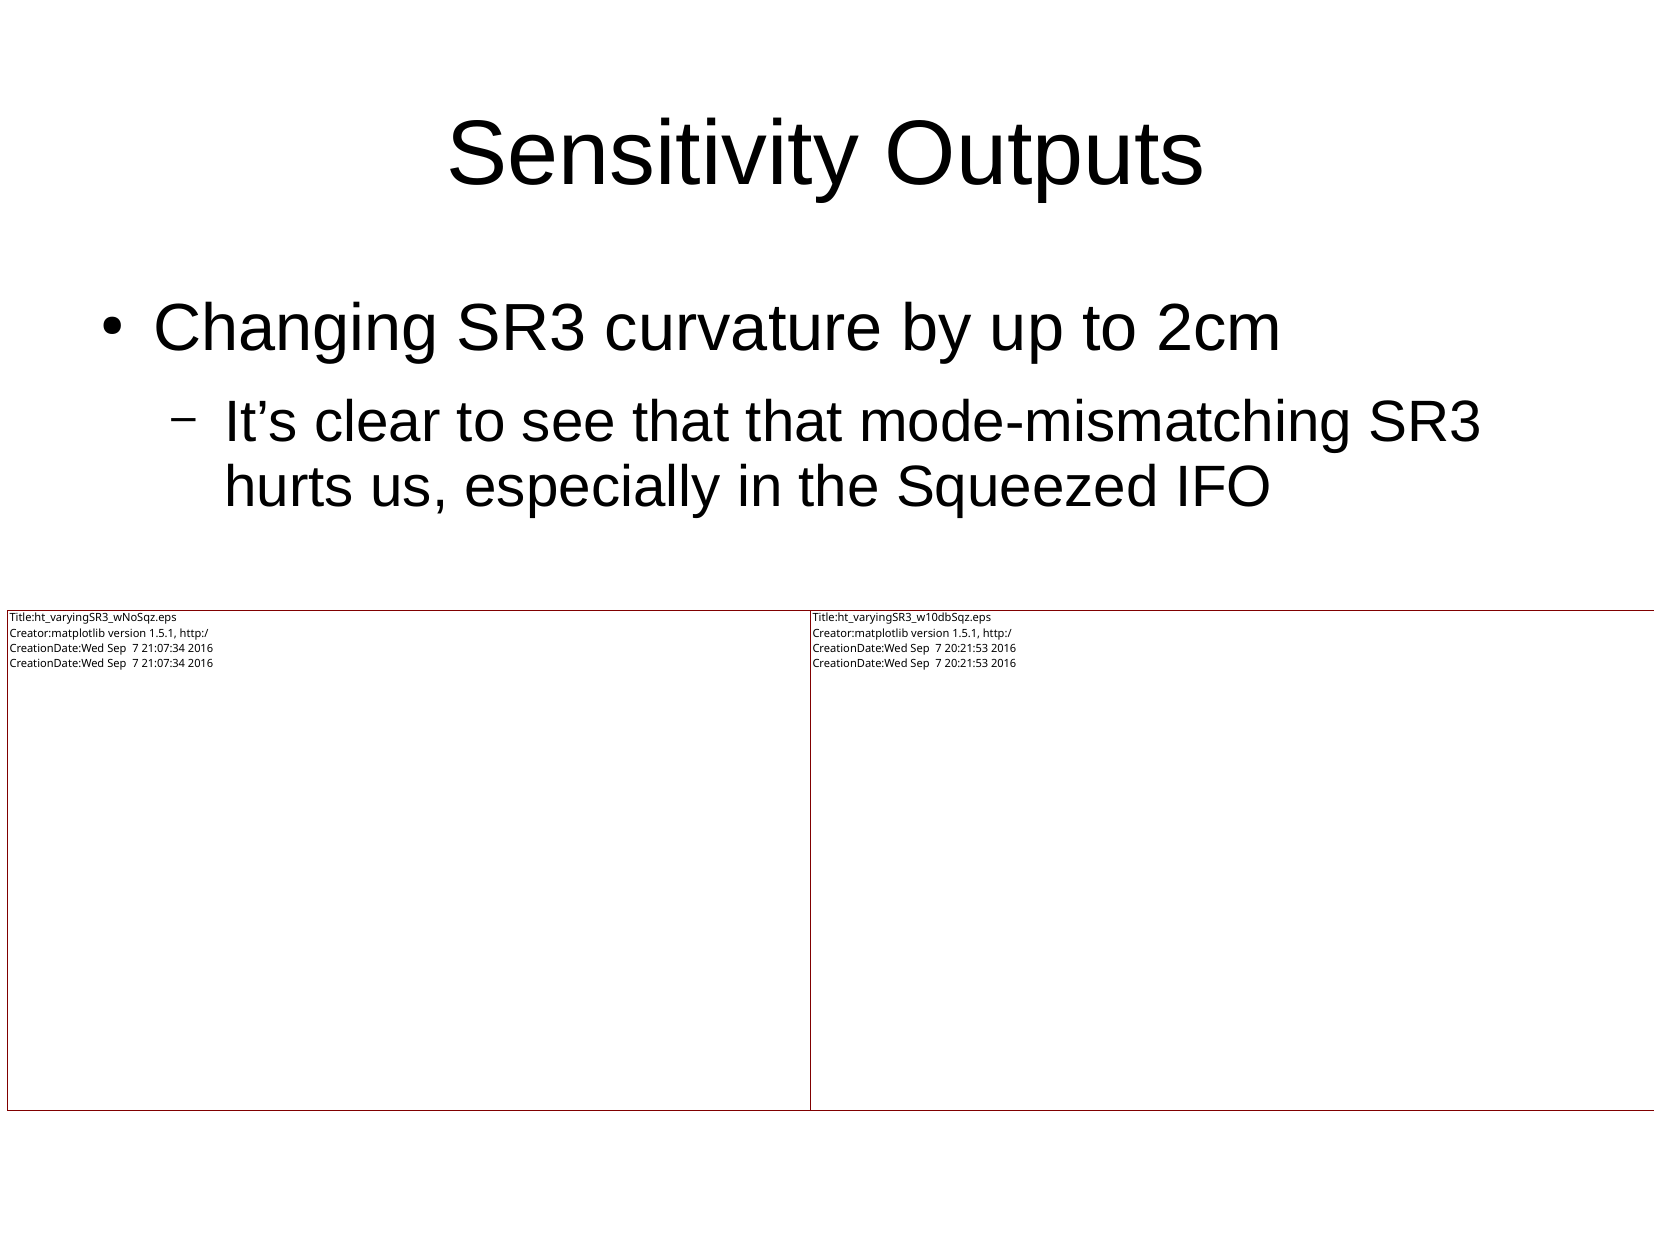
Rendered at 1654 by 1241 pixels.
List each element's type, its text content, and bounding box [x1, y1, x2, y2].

title Sensitivity Outputs [82, 49, 1571, 257]
list Changing SR3 curvature by up to 2cm It’s clear to see that that mode-mismatching SR3 hurts us, especially in the Squeezed IFO [82, 290, 1571, 609]
picture [5, 609, 1654, 1111]
